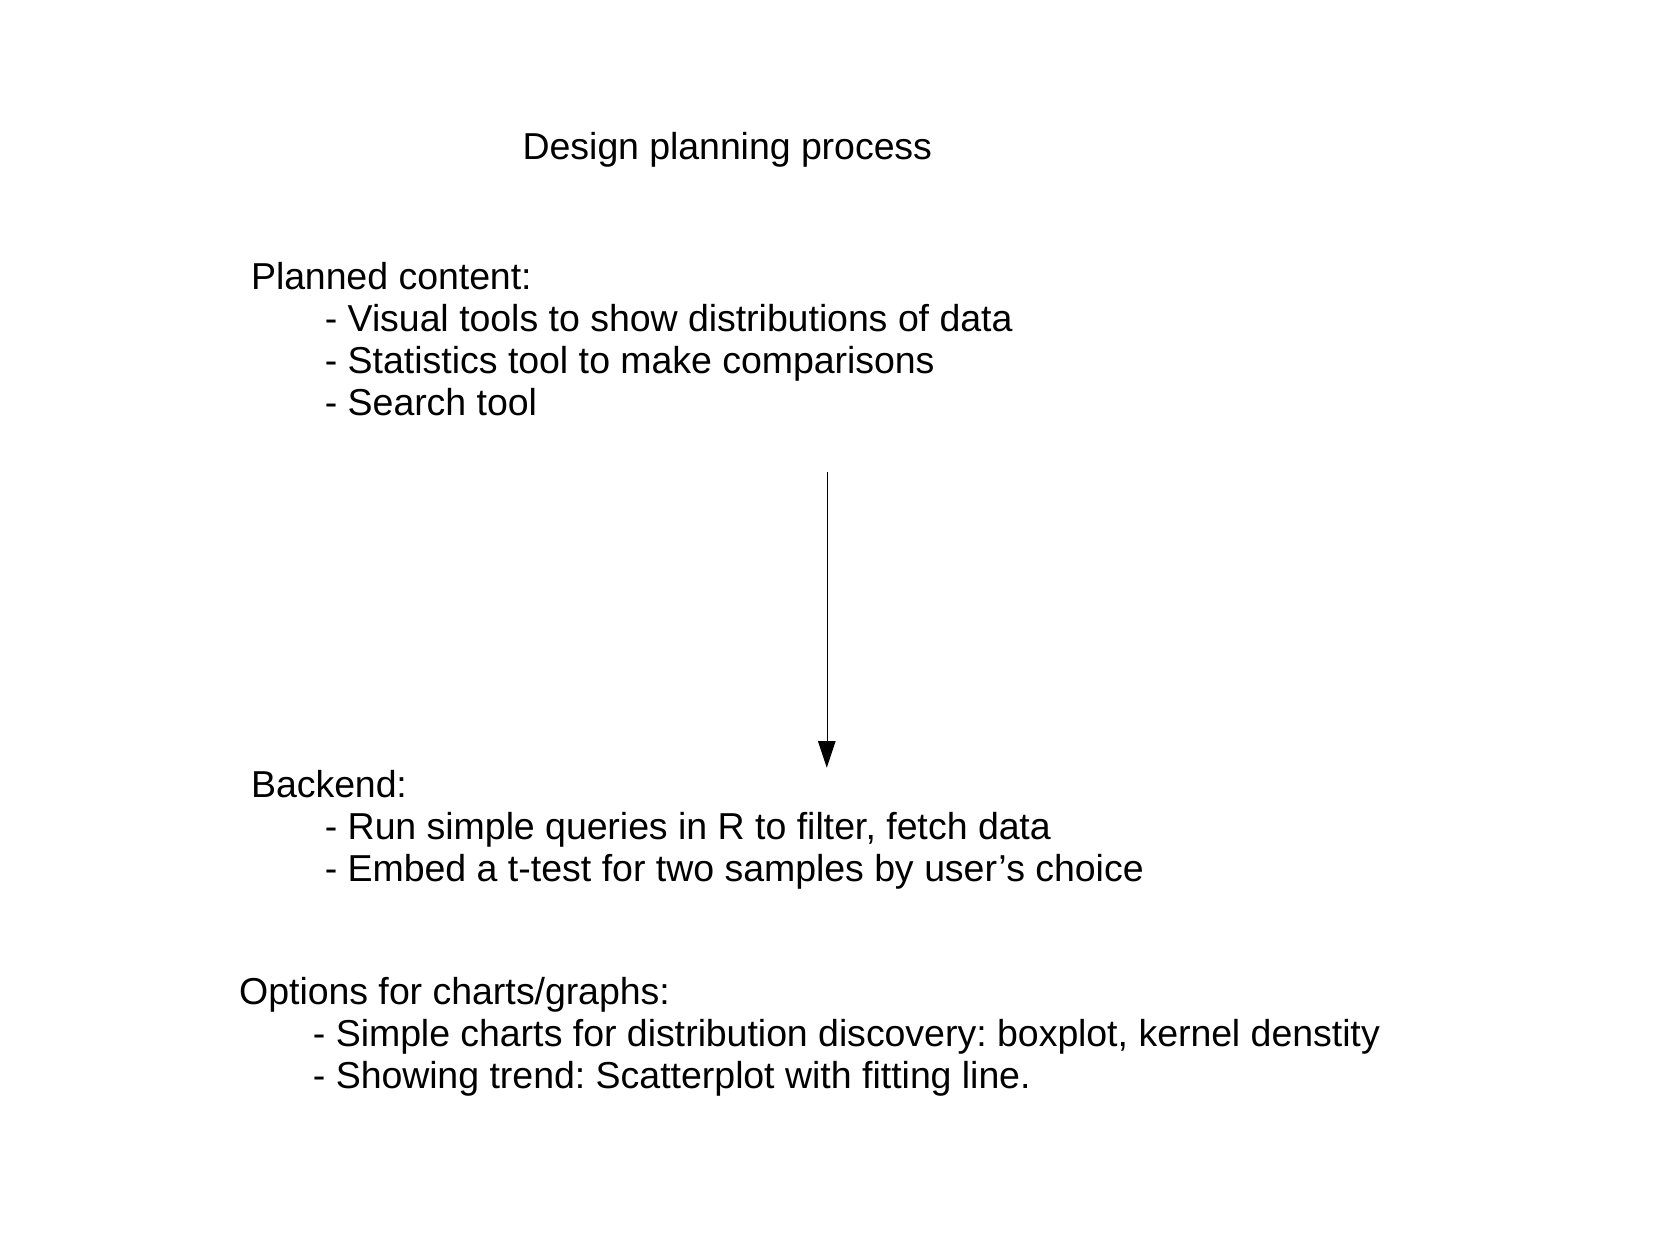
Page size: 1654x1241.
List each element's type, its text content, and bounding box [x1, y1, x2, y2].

text_box Backend: - Run simple queries in R to filter, fetch data - Embed a t-test for two samples by user’s choice [236, 755, 1430, 939]
text_box Planned content: - Visual tools to show distributions of data - Statistics tool to make comparisons - Search tool [236, 248, 1430, 431]
text_box Options for charts/graphs: - Simple charts for distribution discovery: boxplot, kernel denstity - Showing trend: Scatterplot with fitting line. [224, 962, 1418, 1146]
text_box Design planning process [507, 118, 1158, 175]
